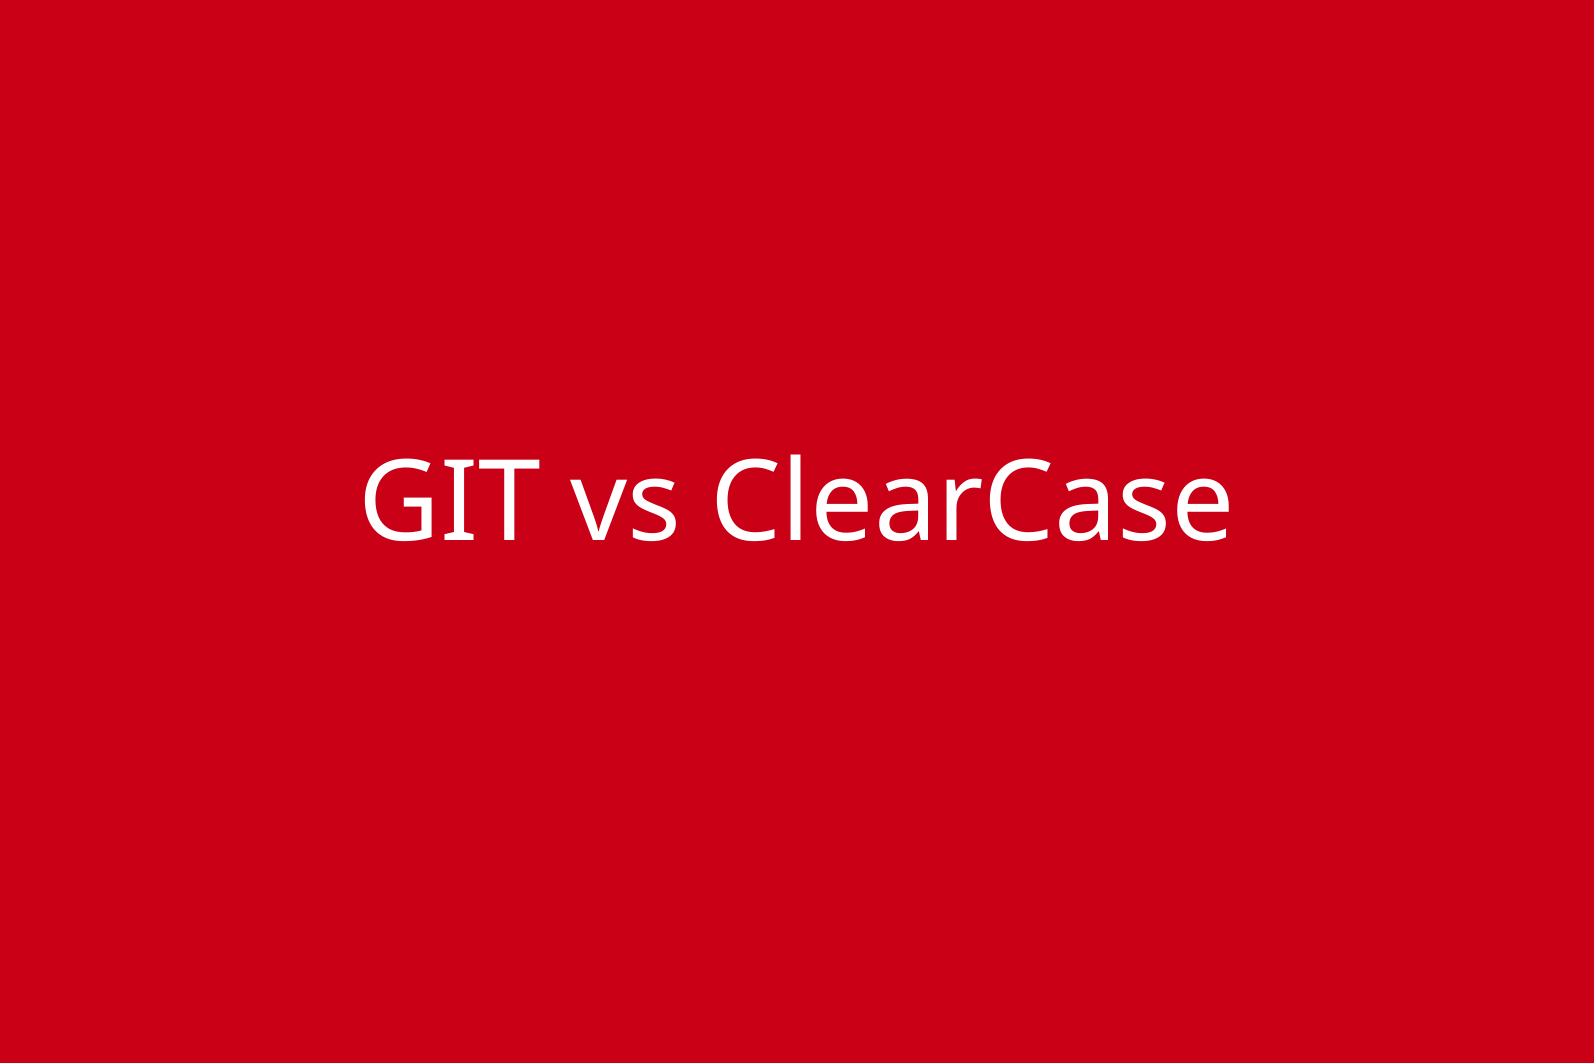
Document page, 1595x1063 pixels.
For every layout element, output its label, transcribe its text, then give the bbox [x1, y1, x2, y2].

subtitle GIT vs ClearCase [79, 42, 1515, 951]
